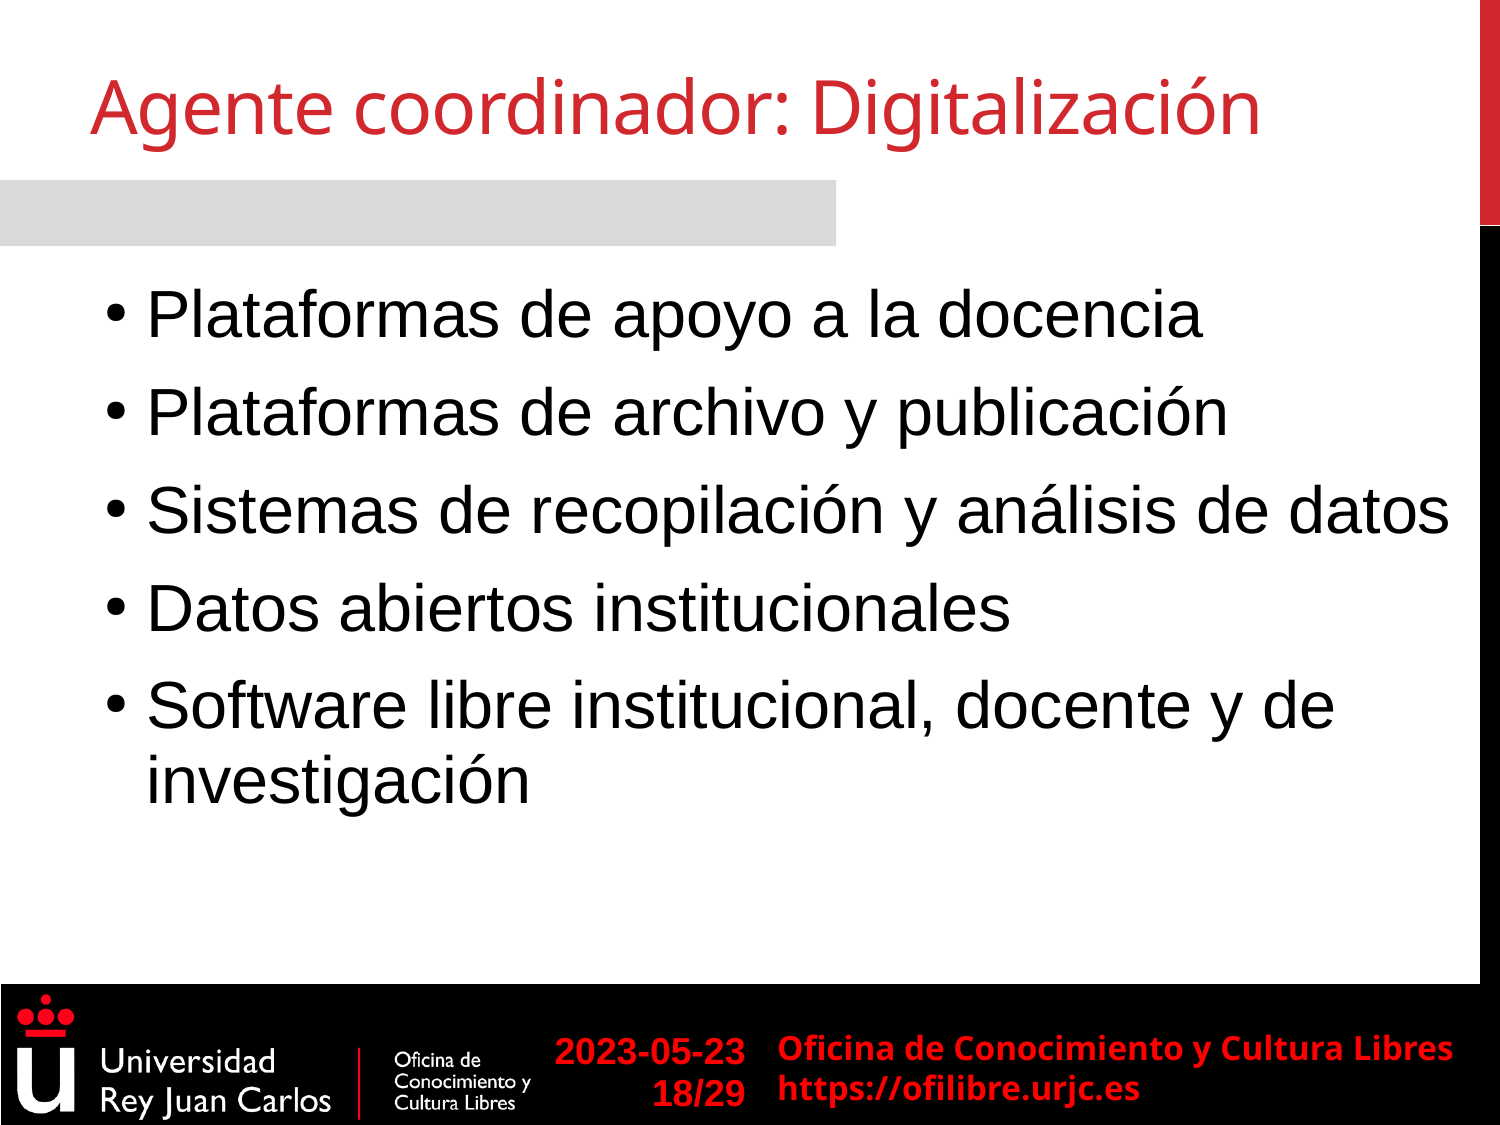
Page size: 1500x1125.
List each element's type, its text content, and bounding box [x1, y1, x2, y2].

text_box Agente coordinador: Digitalización [0, 17, 1326, 165]
picture [17, 994, 531, 1120]
list Plataformas de apoyo a la docencia Plataformas de archivo y publicación Sistemas de recopilación y análisis de datos Datos abiertos institucionales Software libre institucional, docente y de investigación [75, 270, 1471, 856]
